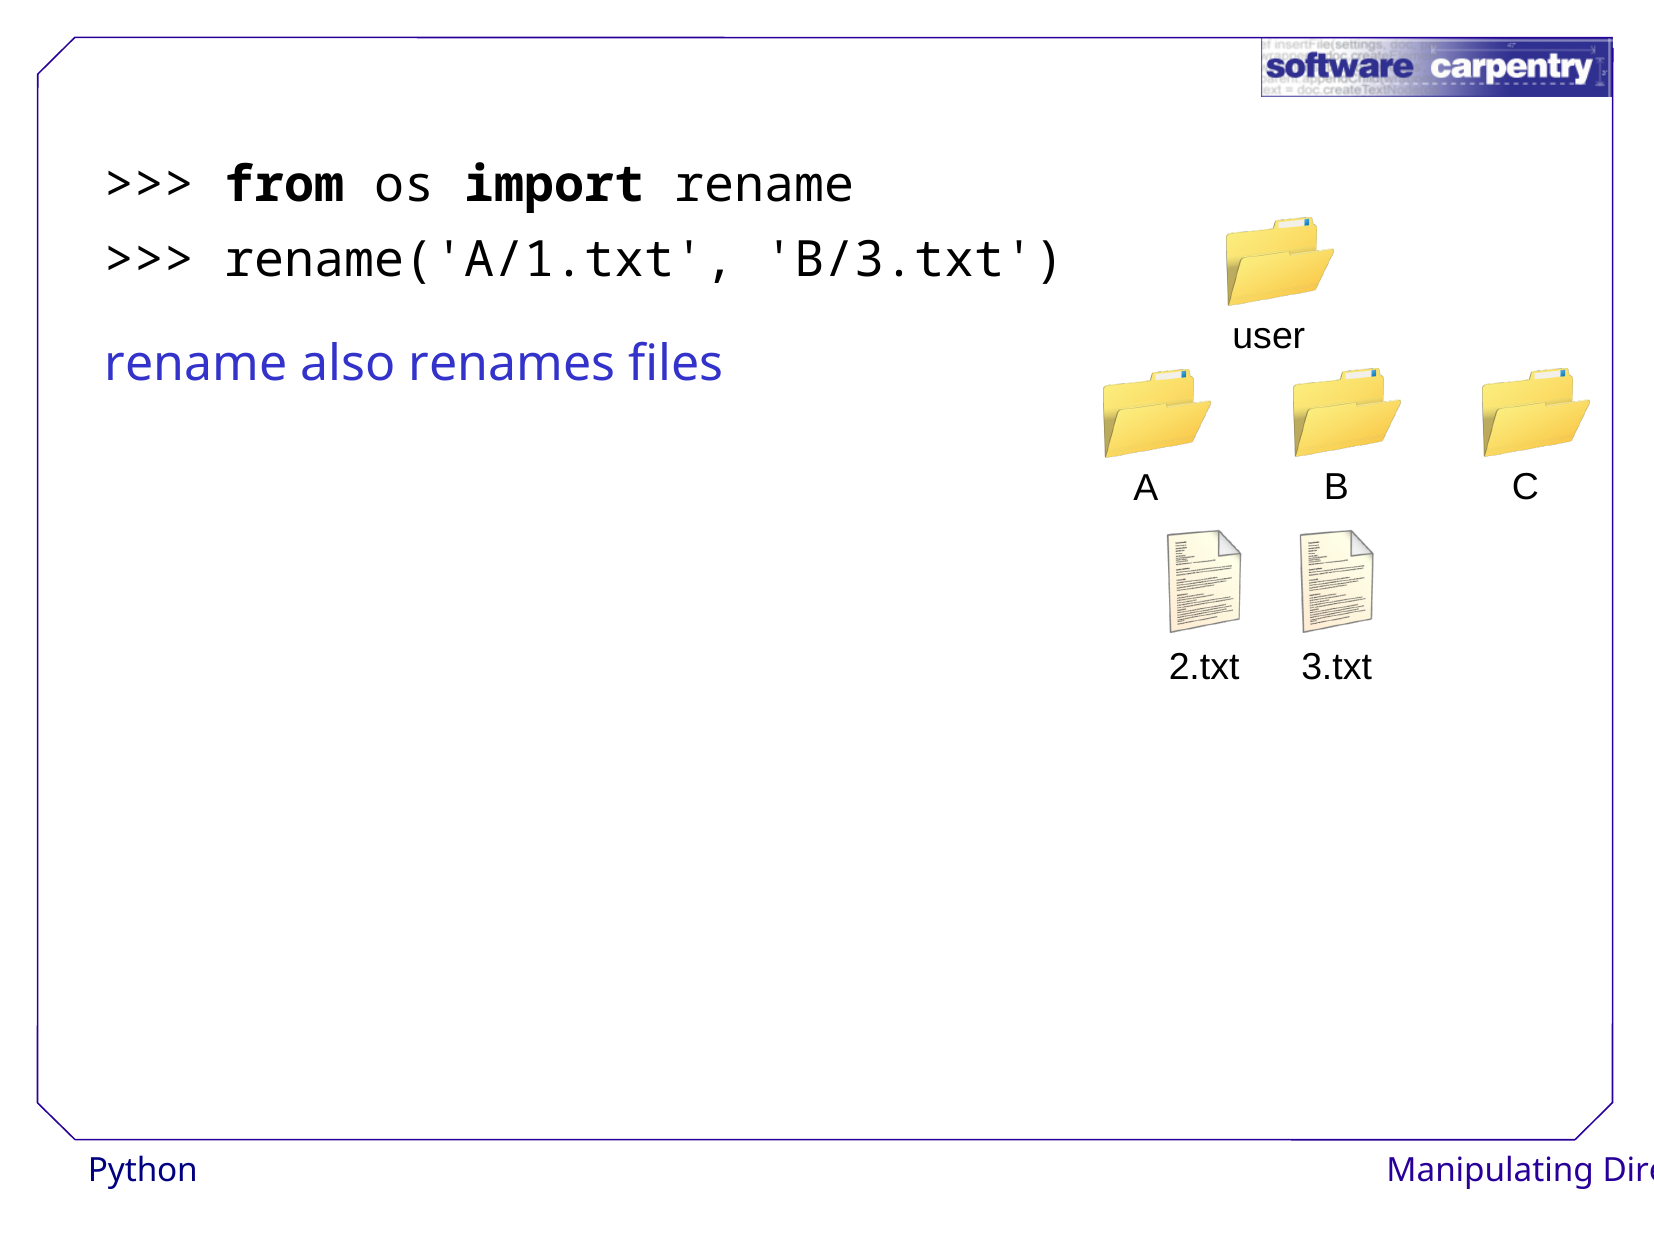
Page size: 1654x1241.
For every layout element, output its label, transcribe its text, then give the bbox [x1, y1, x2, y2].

picture [1147, 523, 1262, 638]
picture [1099, 355, 1215, 471]
text_box C [1497, 470, 1554, 516]
text_box rename also renames files [89, 308, 809, 403]
picture [1289, 354, 1405, 470]
text_box user [1217, 307, 1321, 365]
picture [1478, 354, 1594, 470]
text_box A [1118, 471, 1174, 517]
text_box B [1309, 470, 1364, 516]
text_box >>> from os import rename >>> rename('A/1.txt', 'B/3.txt') [89, 128, 1512, 1037]
picture [1222, 203, 1338, 319]
text_box 2.txt [1153, 638, 1255, 696]
picture [1261, 39, 1613, 97]
picture [1280, 523, 1394, 638]
text_box 3.txt [1286, 638, 1388, 696]
